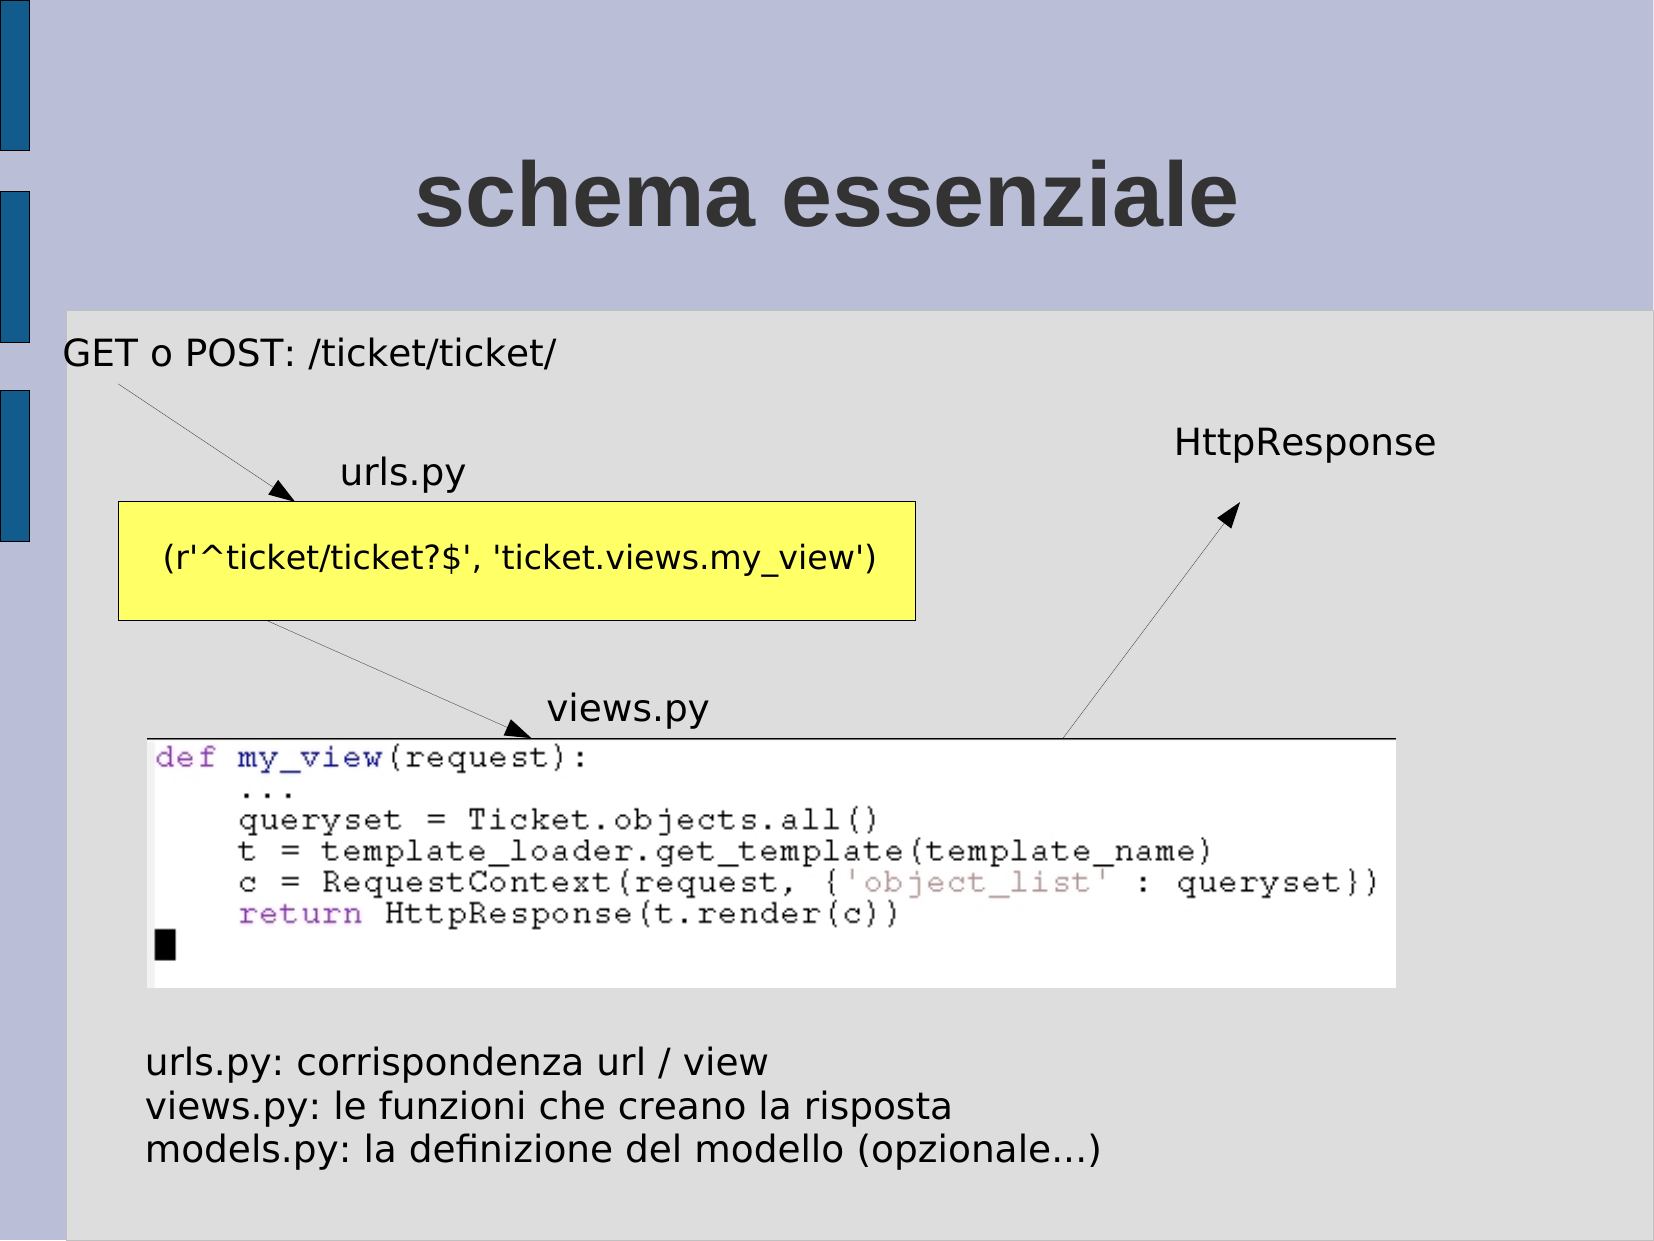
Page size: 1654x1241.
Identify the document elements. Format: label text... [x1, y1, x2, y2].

text_box (r'^ticket/ticket?$', 'ticket.views.my_view') [147, 531, 878, 585]
text_box urls.py [324, 442, 479, 502]
text_box [118, 501, 916, 621]
text_box GET o POST: /ticket/ticket/ [47, 324, 563, 384]
picture [147, 738, 1396, 989]
text_box urls.py: corrispondenza url / view views.py: le funzioni che creano la risposta models.py: la definizione del modello (opzionale...) [118, 1033, 1110, 1179]
text_box HttpResponse [1159, 413, 1447, 472]
text_box views.py [531, 679, 722, 738]
title schema essenziale [121, 91, 1534, 299]
